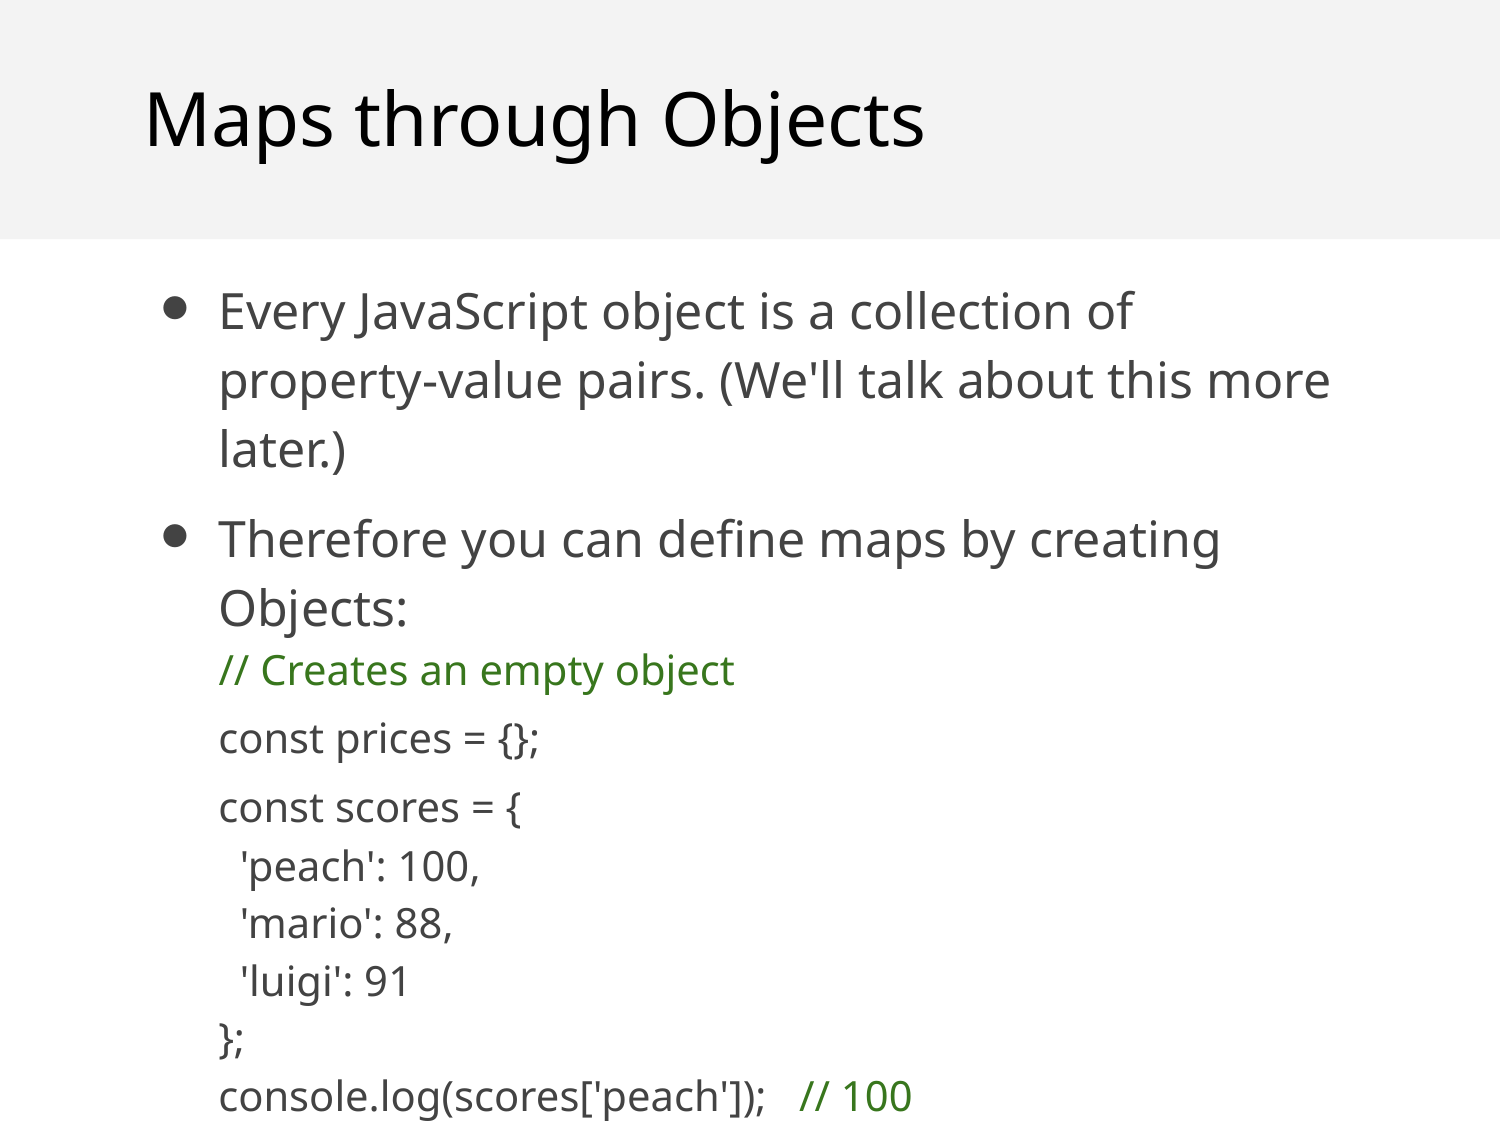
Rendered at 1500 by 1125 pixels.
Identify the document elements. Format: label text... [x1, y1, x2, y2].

list Every JavaScript object is a collection of property-value pairs. (We'll talk about this more later.) Therefore you can define maps by creating Objects: // Creates an empty object const prices = {}; const scores = { 'peach': 100, 'mario': 88, 'luigi': 91 }; console.log(scores['peach']); // 100 [128, 255, 1372, 1004]
title Maps through Objects [128, 56, 1372, 183]
